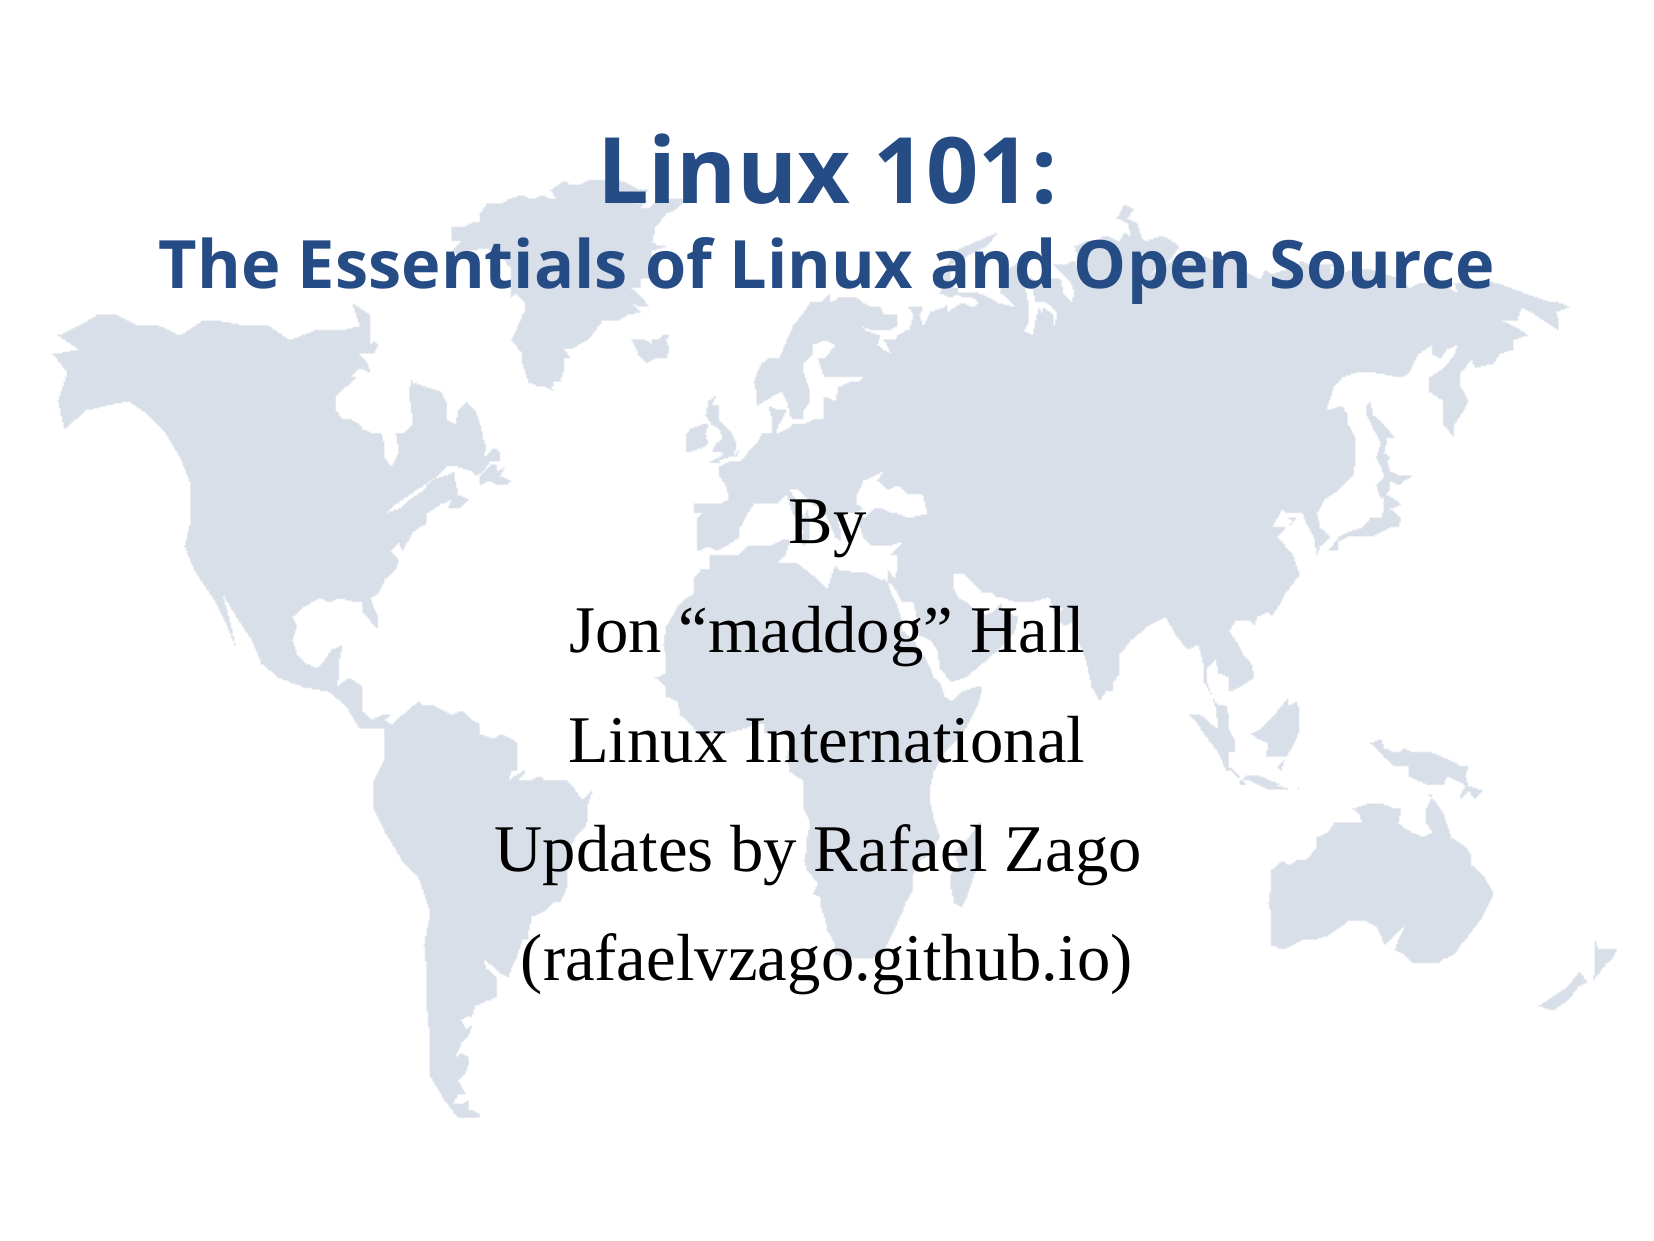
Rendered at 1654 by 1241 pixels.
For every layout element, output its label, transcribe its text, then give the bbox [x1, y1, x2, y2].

title Linux 101: The Essentials of Linux and Open Source [121, 102, 1534, 311]
subtitle By Jon “maddog” Hall Linux International Updates by Rafael Zago (rafaelvzago.github.io) [121, 474, 1534, 997]
